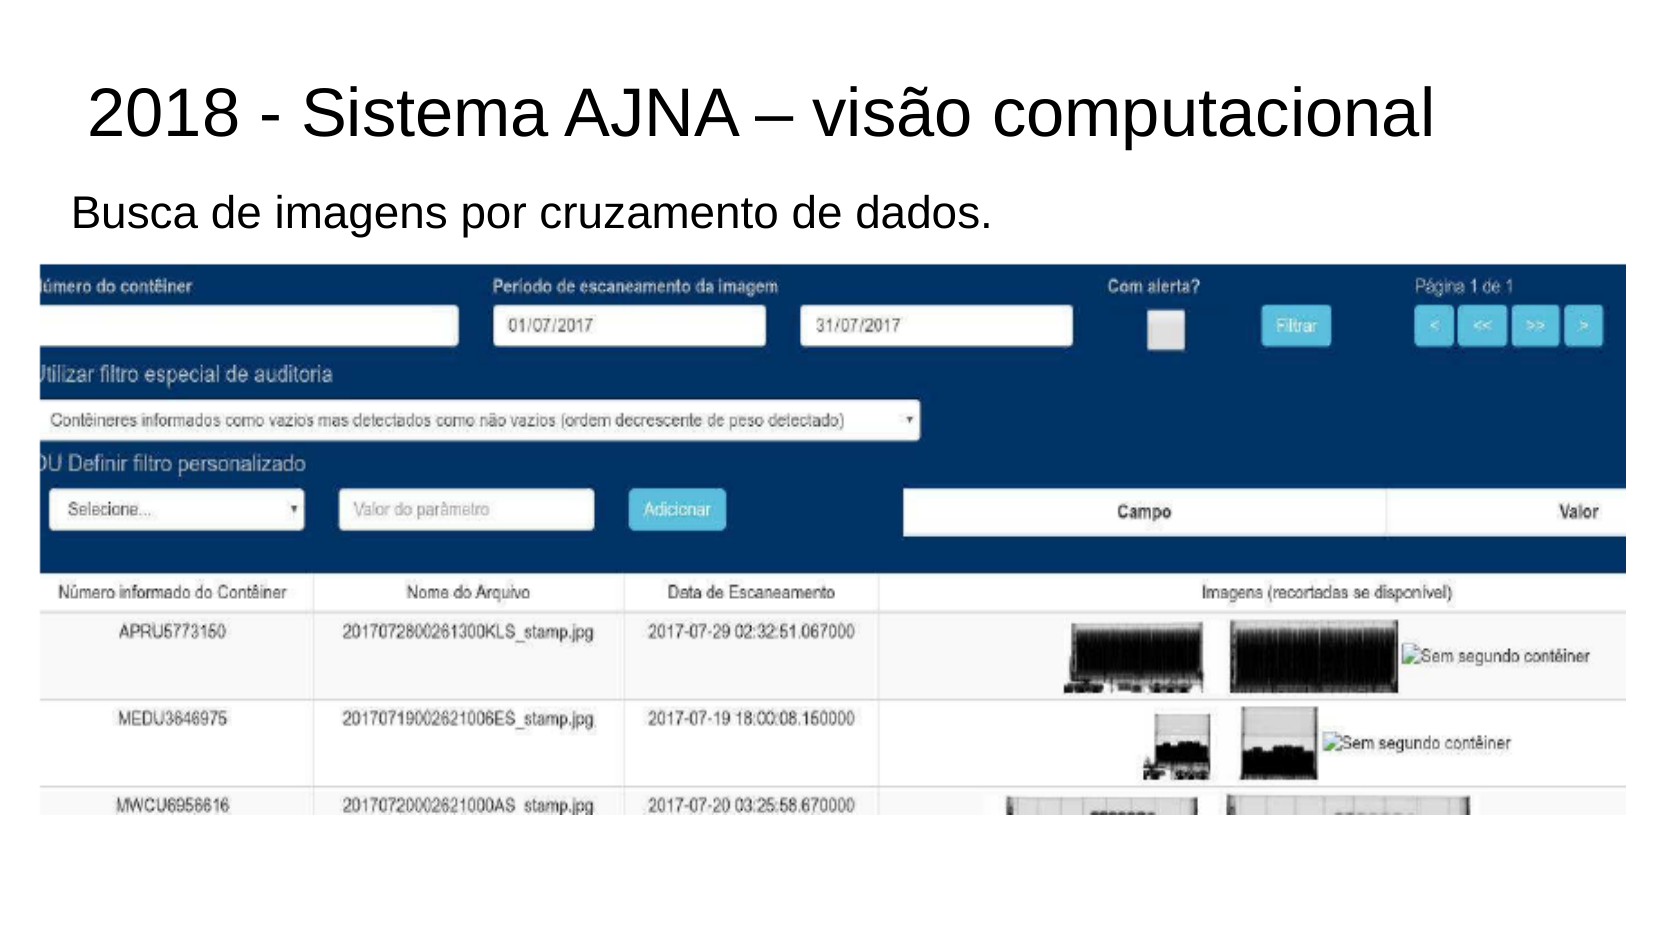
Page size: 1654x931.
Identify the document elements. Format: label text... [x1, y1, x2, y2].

subtitle Busca de imagens por cruzamento de dados. [70, 187, 1571, 249]
title 2018 - Sistema AJNA – visão computacional [82, 29, 1441, 187]
picture [35, 259, 1626, 815]
